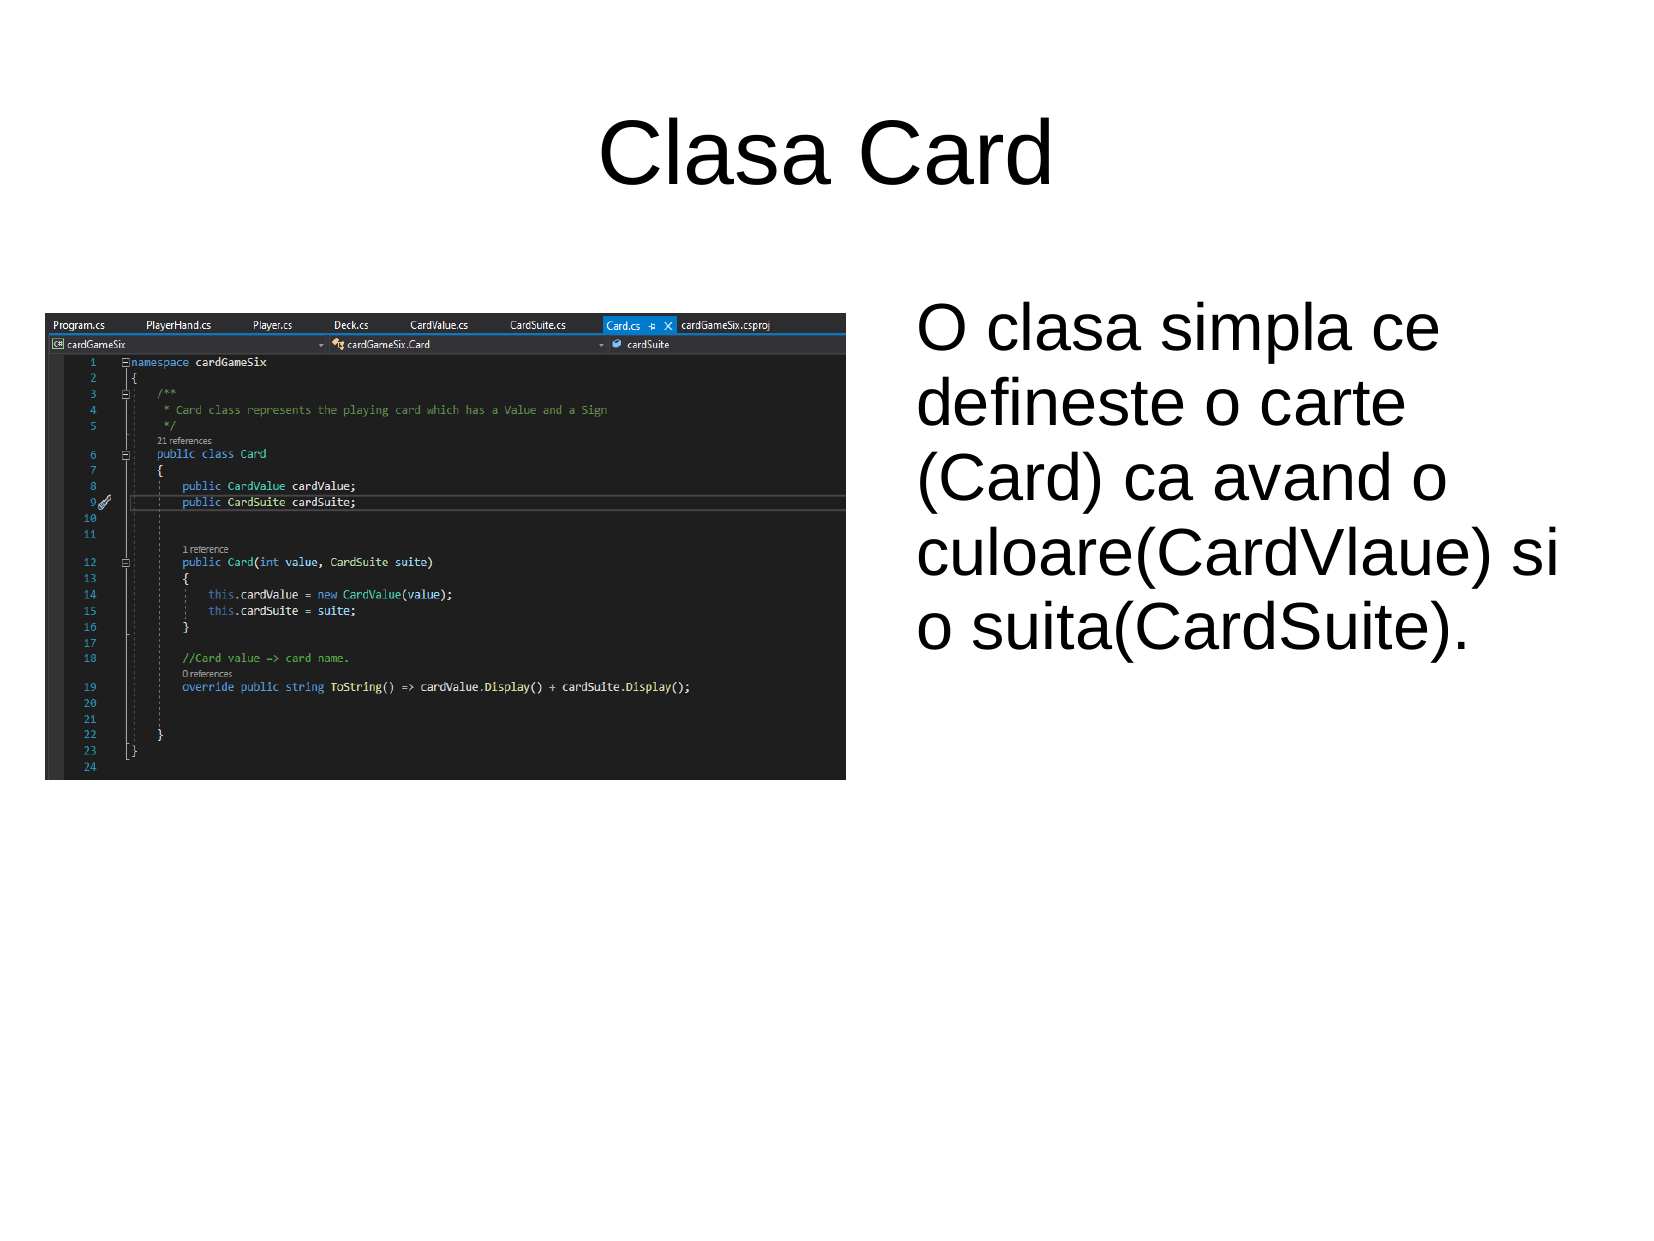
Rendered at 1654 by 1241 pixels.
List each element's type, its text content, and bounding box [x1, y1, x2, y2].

title Clasa Card [82, 49, 1571, 257]
picture [45, 313, 845, 781]
list O clasa simpla ce defineste o carte (Card) ca avand o culoare(CardVlaue) si o suita(CardSuite). [845, 290, 1572, 1109]
